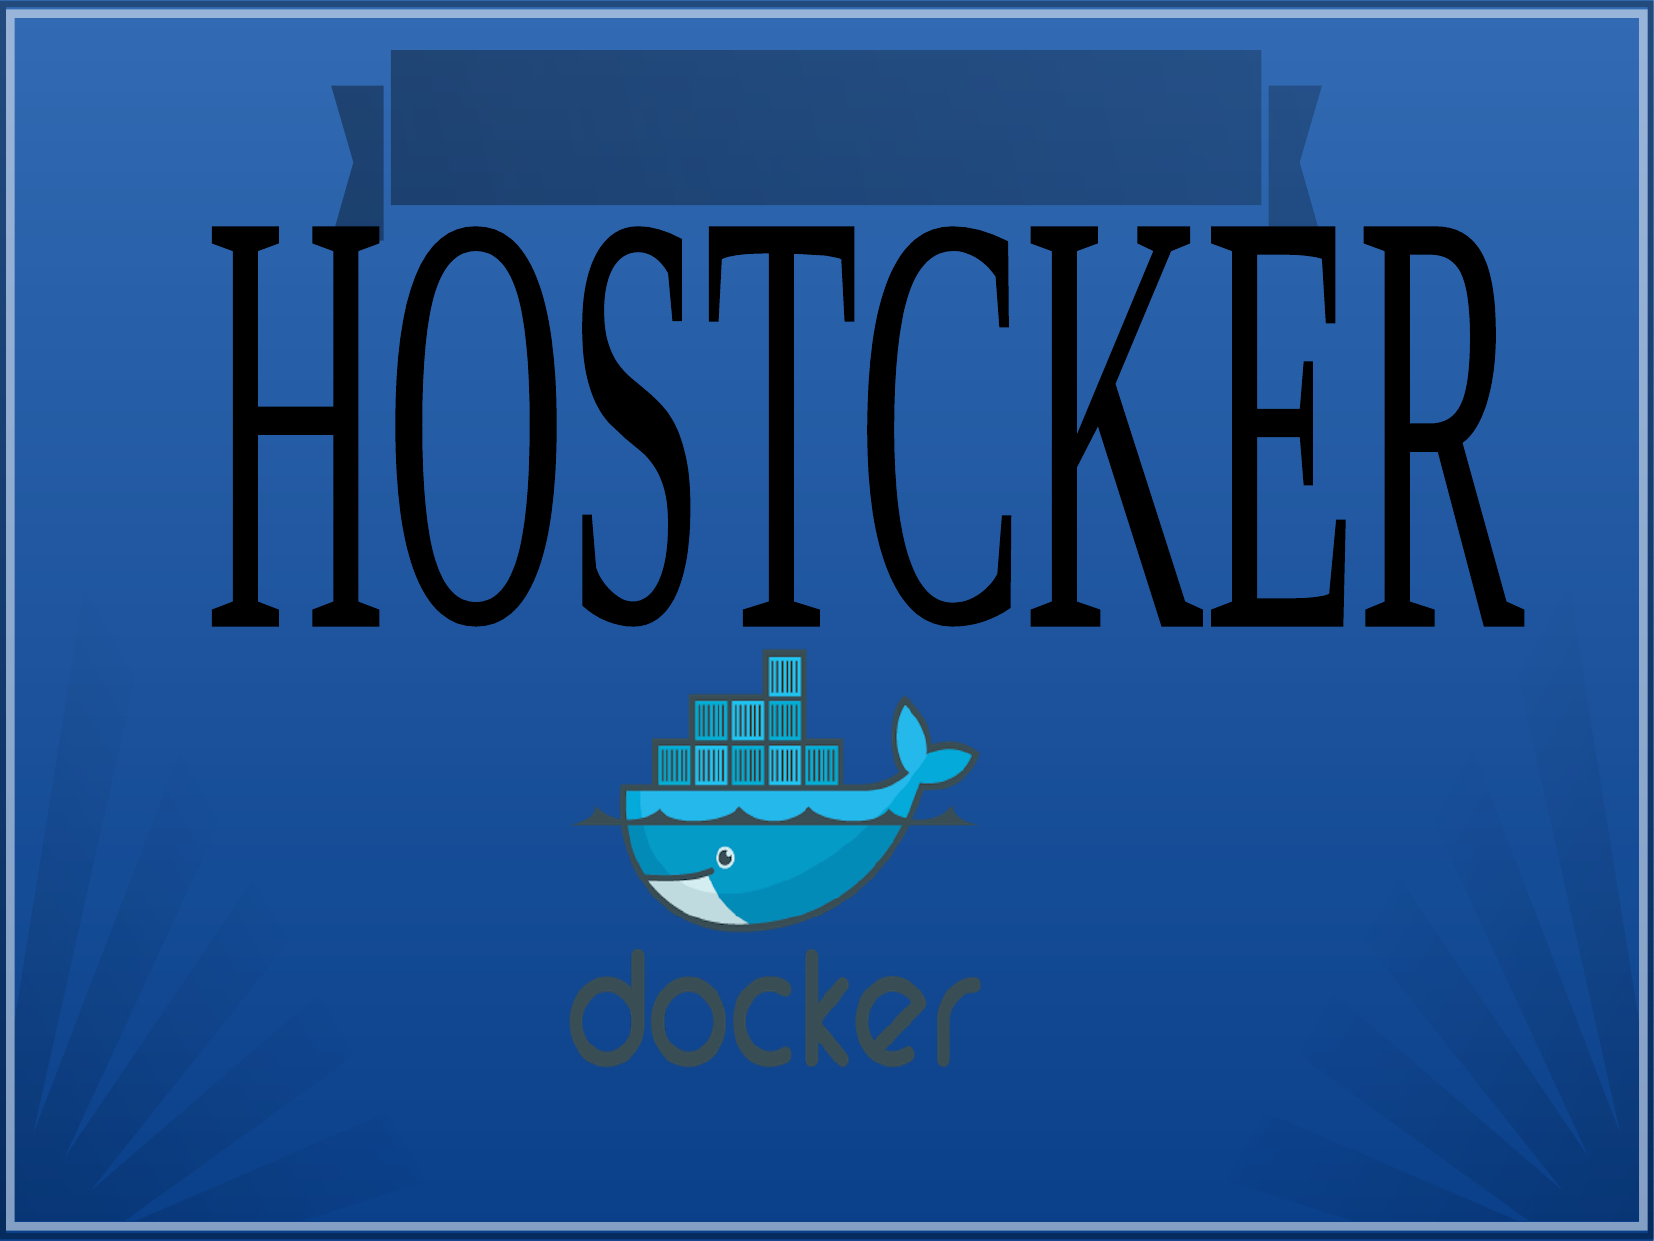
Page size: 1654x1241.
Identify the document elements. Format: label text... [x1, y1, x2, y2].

picture [543, 625, 1016, 1099]
text_box HOSTCKER [1364, 227, 1524, 626]
text_box HOSTCKER [709, 227, 854, 626]
text_box HOSTCKER [212, 227, 379, 626]
text_box HOSTCKER [582, 227, 690, 626]
text_box HOSTCKER [396, 227, 556, 626]
text_box HOSTCKER [867, 227, 1011, 626]
text_box HOSTCKER [1031, 227, 1203, 626]
text_box HOSTCKER [1211, 227, 1345, 626]
